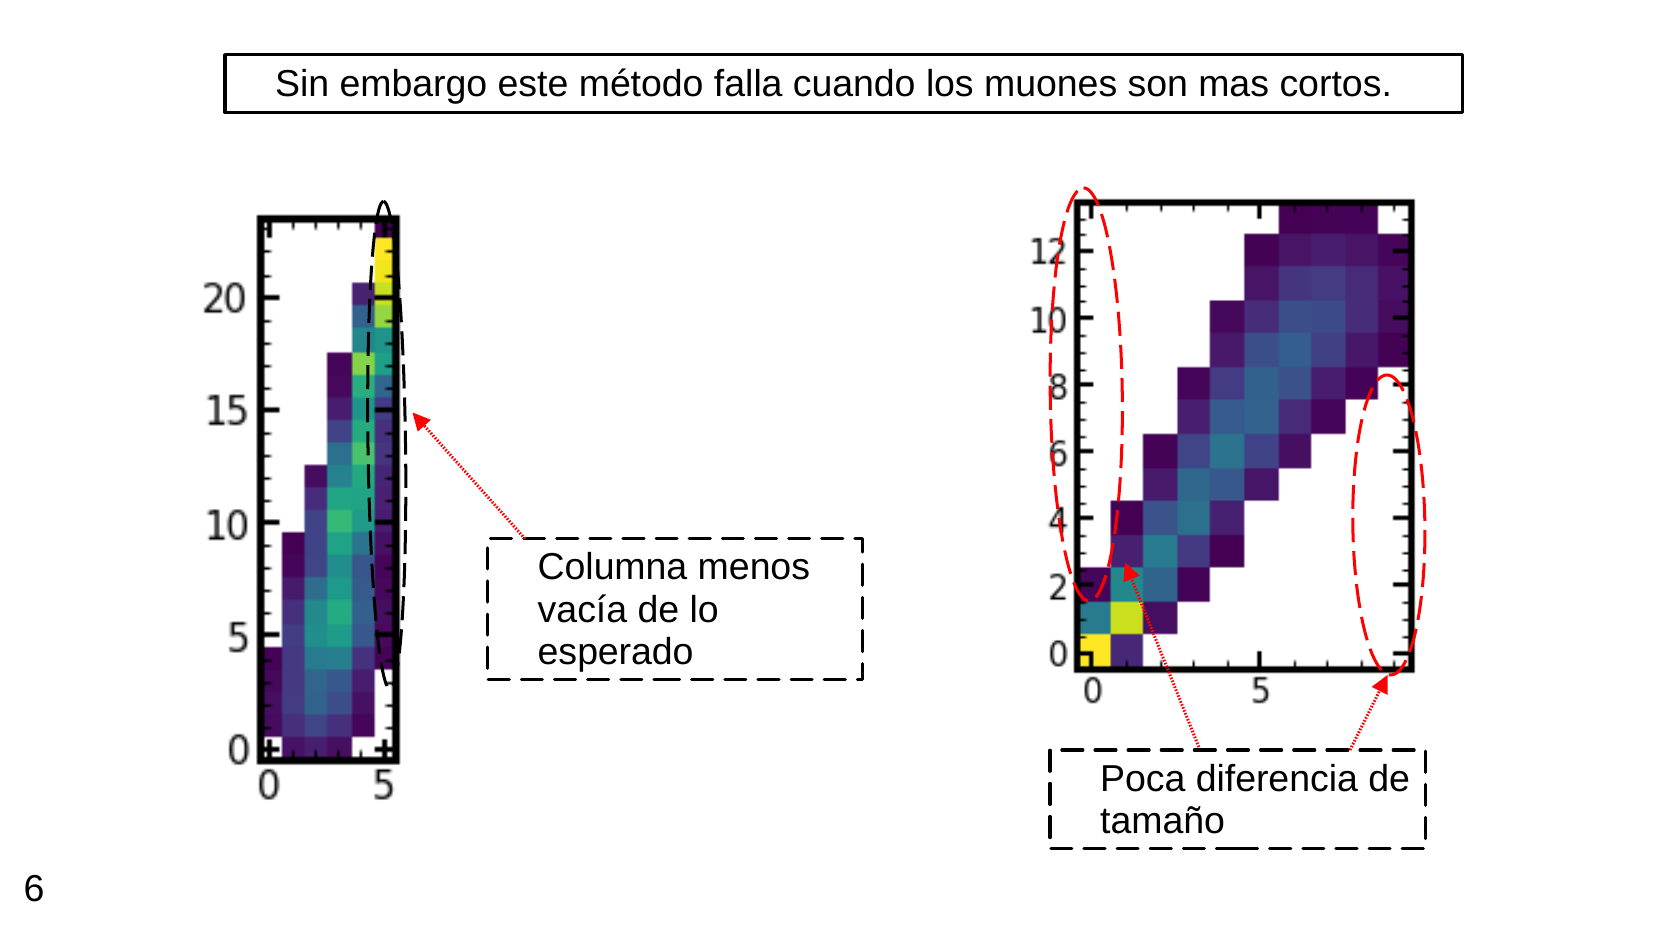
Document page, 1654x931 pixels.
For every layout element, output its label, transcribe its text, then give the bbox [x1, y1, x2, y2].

text_box <number> [8, 860, 638, 931]
text_box Poca diferencia de tamaño [1050, 750, 1426, 849]
picture [185, 201, 413, 826]
text_box [367, 201, 406, 689]
text_box [1352, 374, 1425, 675]
text_box Columna menos vacía de lo esperado [487, 538, 863, 680]
text_box [1050, 187, 1123, 601]
picture [1012, 187, 1426, 725]
text_box Sin embargo este método falla cuando los muones son mas cortos. [225, 54, 1463, 113]
